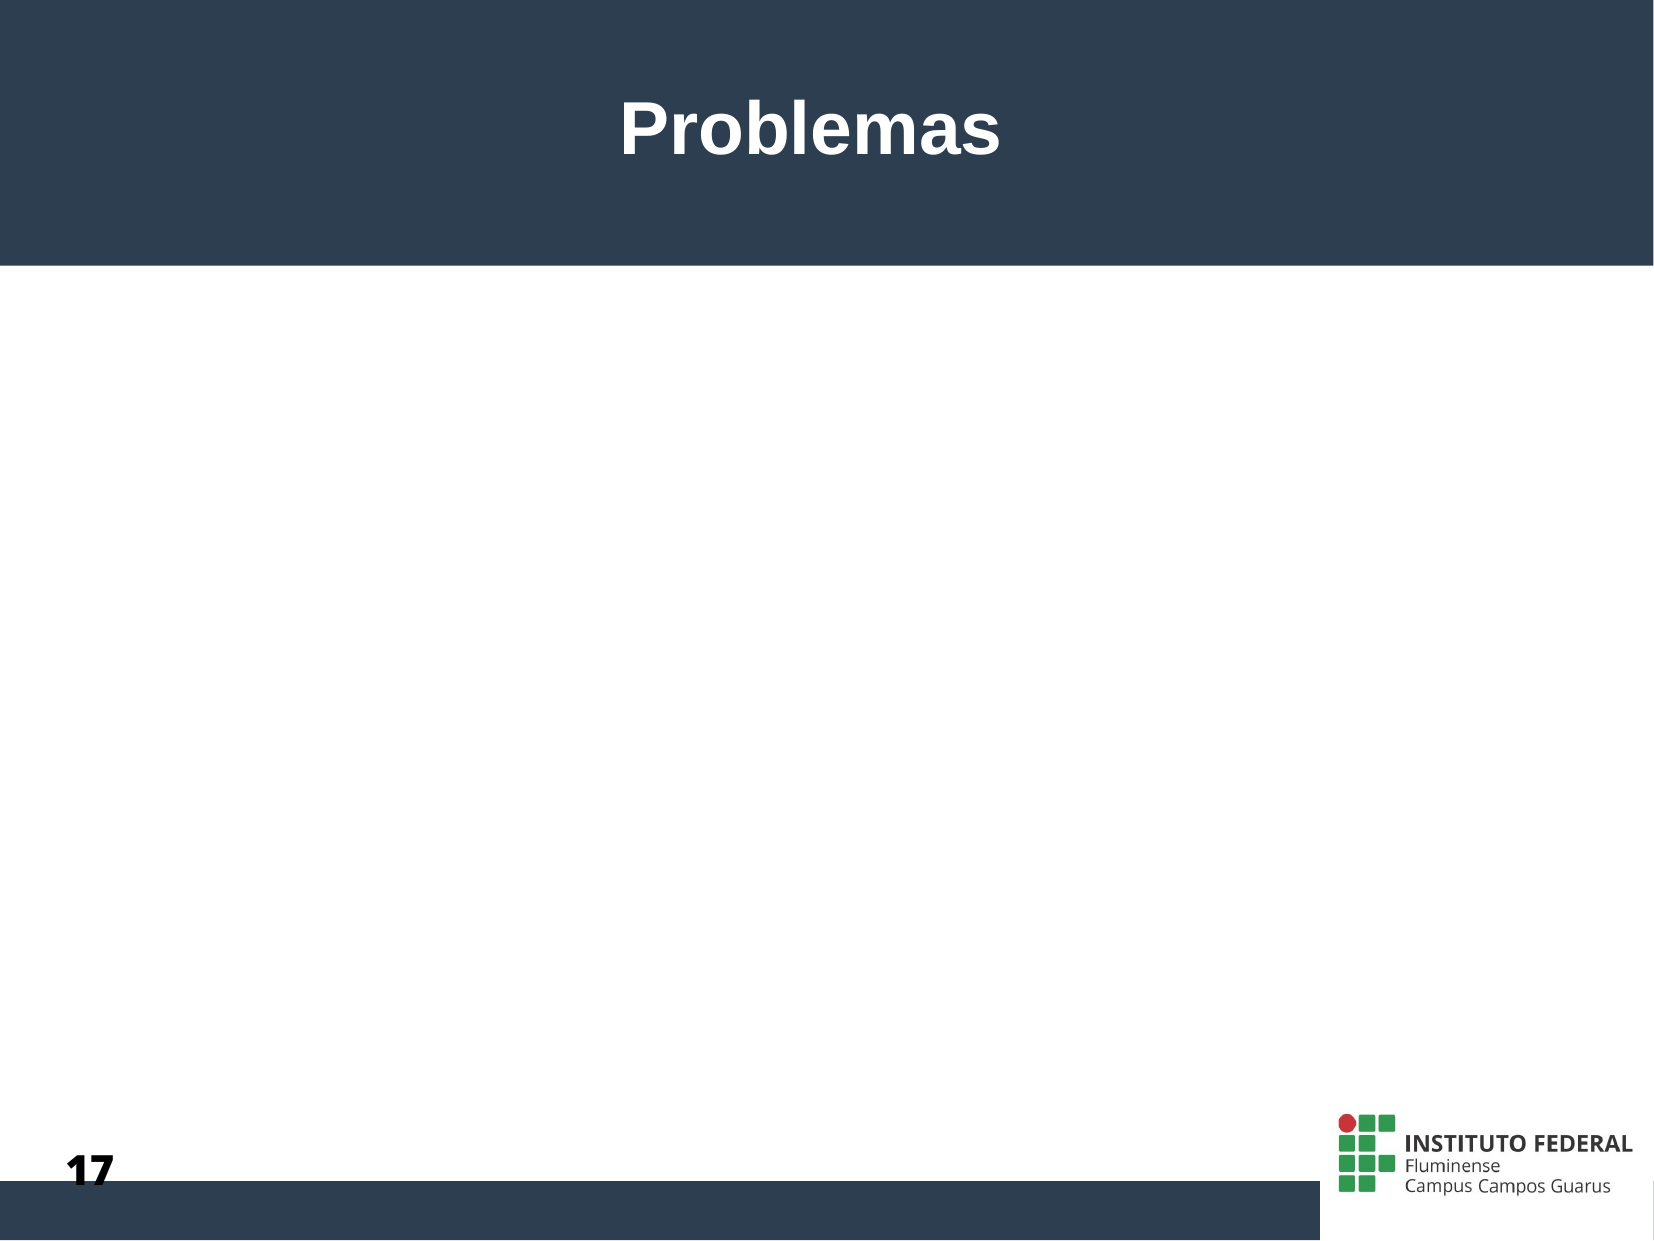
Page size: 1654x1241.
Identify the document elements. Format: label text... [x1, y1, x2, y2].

title Problemas [59, 49, 1595, 207]
picture [1320, 1074, 1654, 1241]
